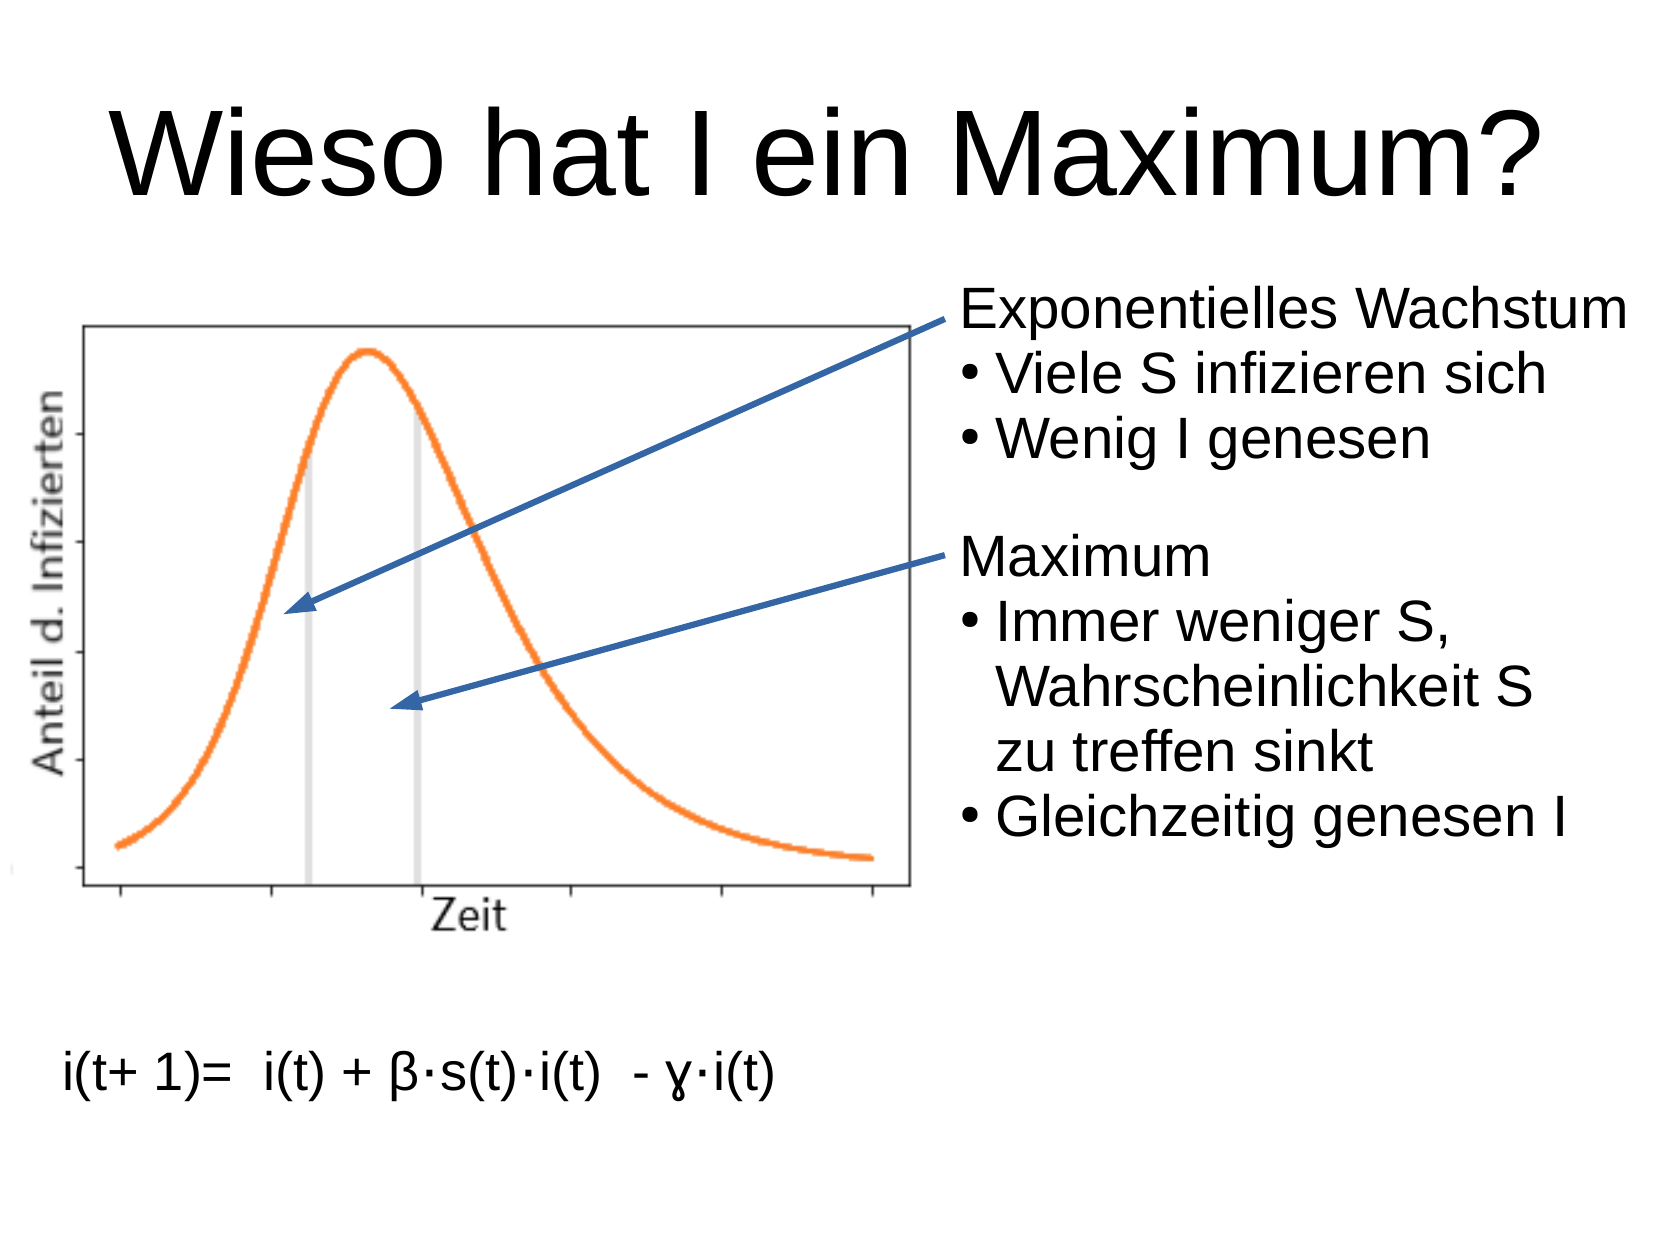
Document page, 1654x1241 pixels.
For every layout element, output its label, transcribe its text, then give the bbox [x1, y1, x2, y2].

picture [0, 295, 934, 957]
text_box Exponentielles Wachstum Viele S infizieren sich Wenig I genesen [944, 268, 1654, 479]
text_box Maximum Immer weniger S, Wahrscheinlichkeit S zu treffen sinkt Gleichzeitig genesen I [944, 515, 1619, 856]
text_box i(t+ 1)= i(t) + β·s(t)·i(t) - ɣ·i(t) [47, 956, 886, 1134]
title Wieso hat I ein Maximum? [82, 49, 1571, 257]
